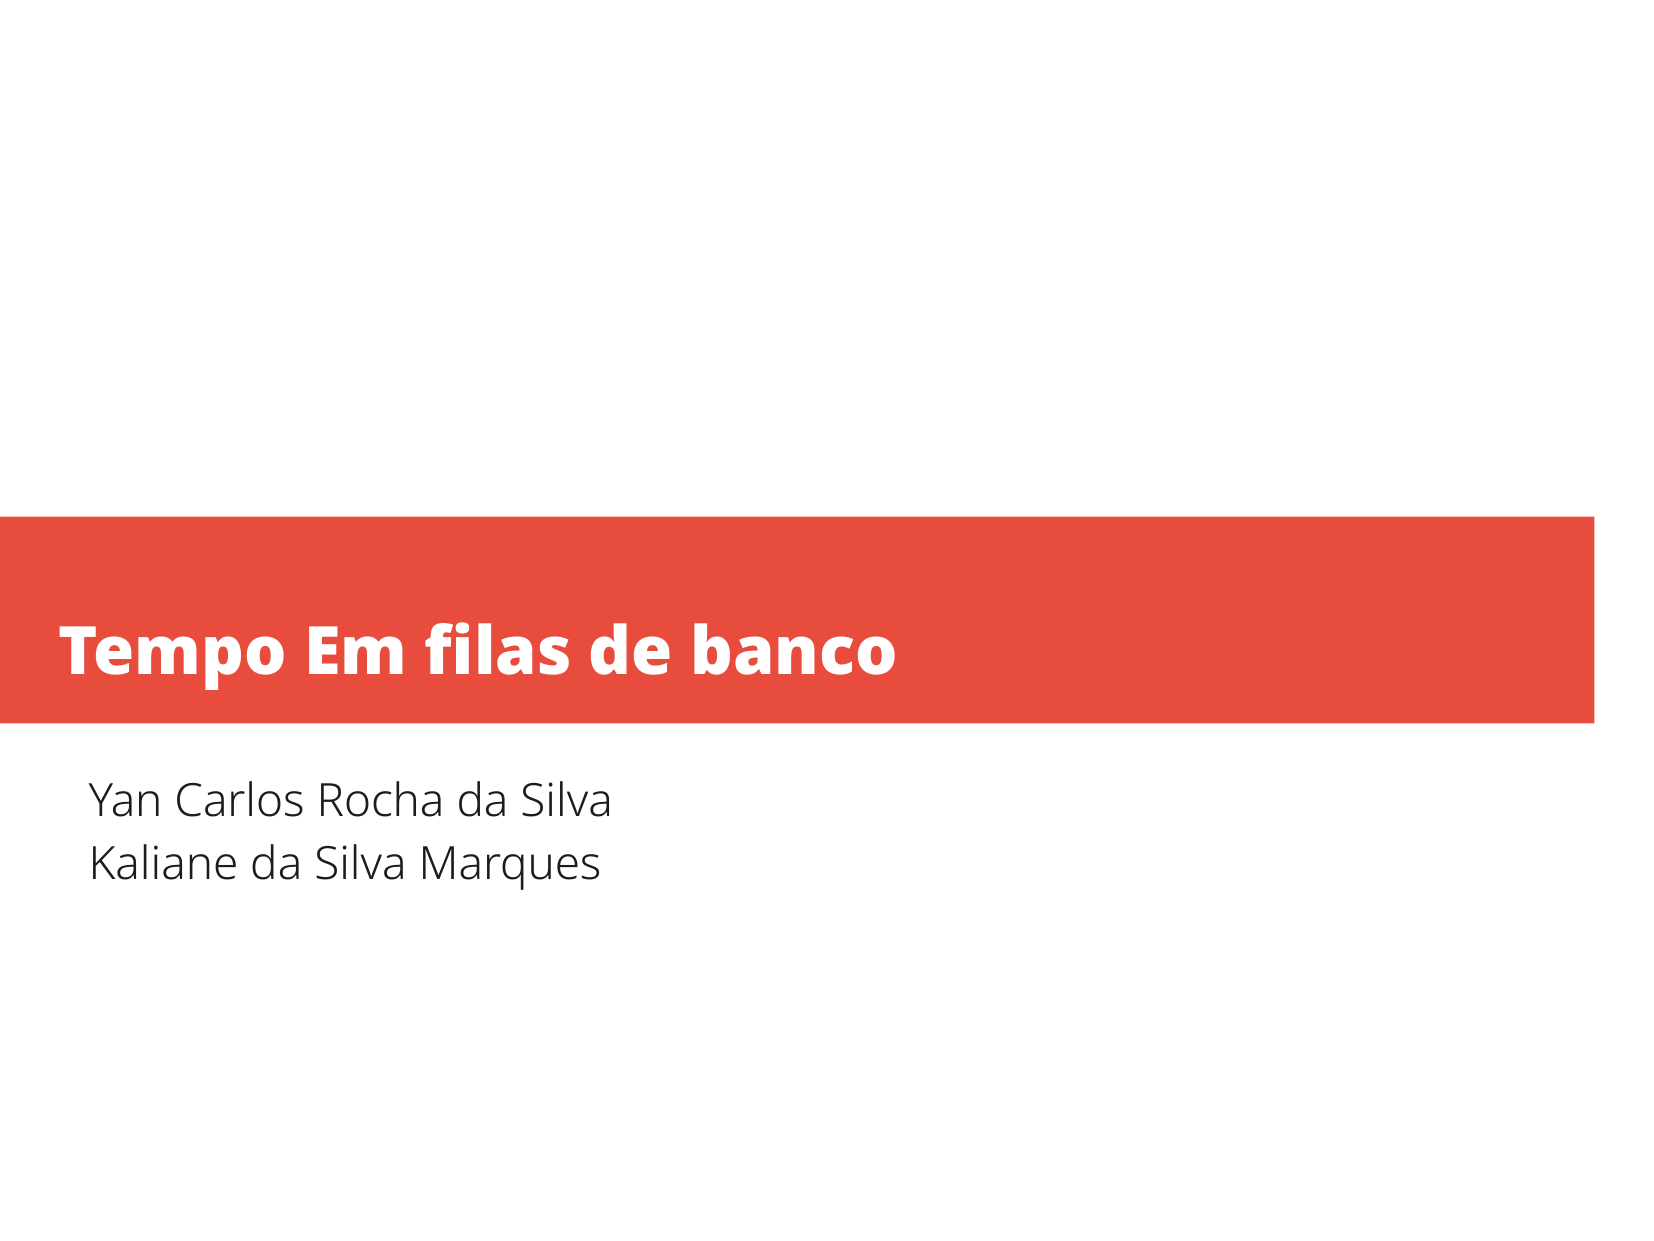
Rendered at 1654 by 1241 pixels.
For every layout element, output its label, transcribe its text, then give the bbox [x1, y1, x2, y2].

title Tempo Em filas de banco [59, 546, 1595, 694]
subtitle Yan Carlos Rocha da Silva Kaliane da Silva Marques [88, 767, 1595, 1182]
